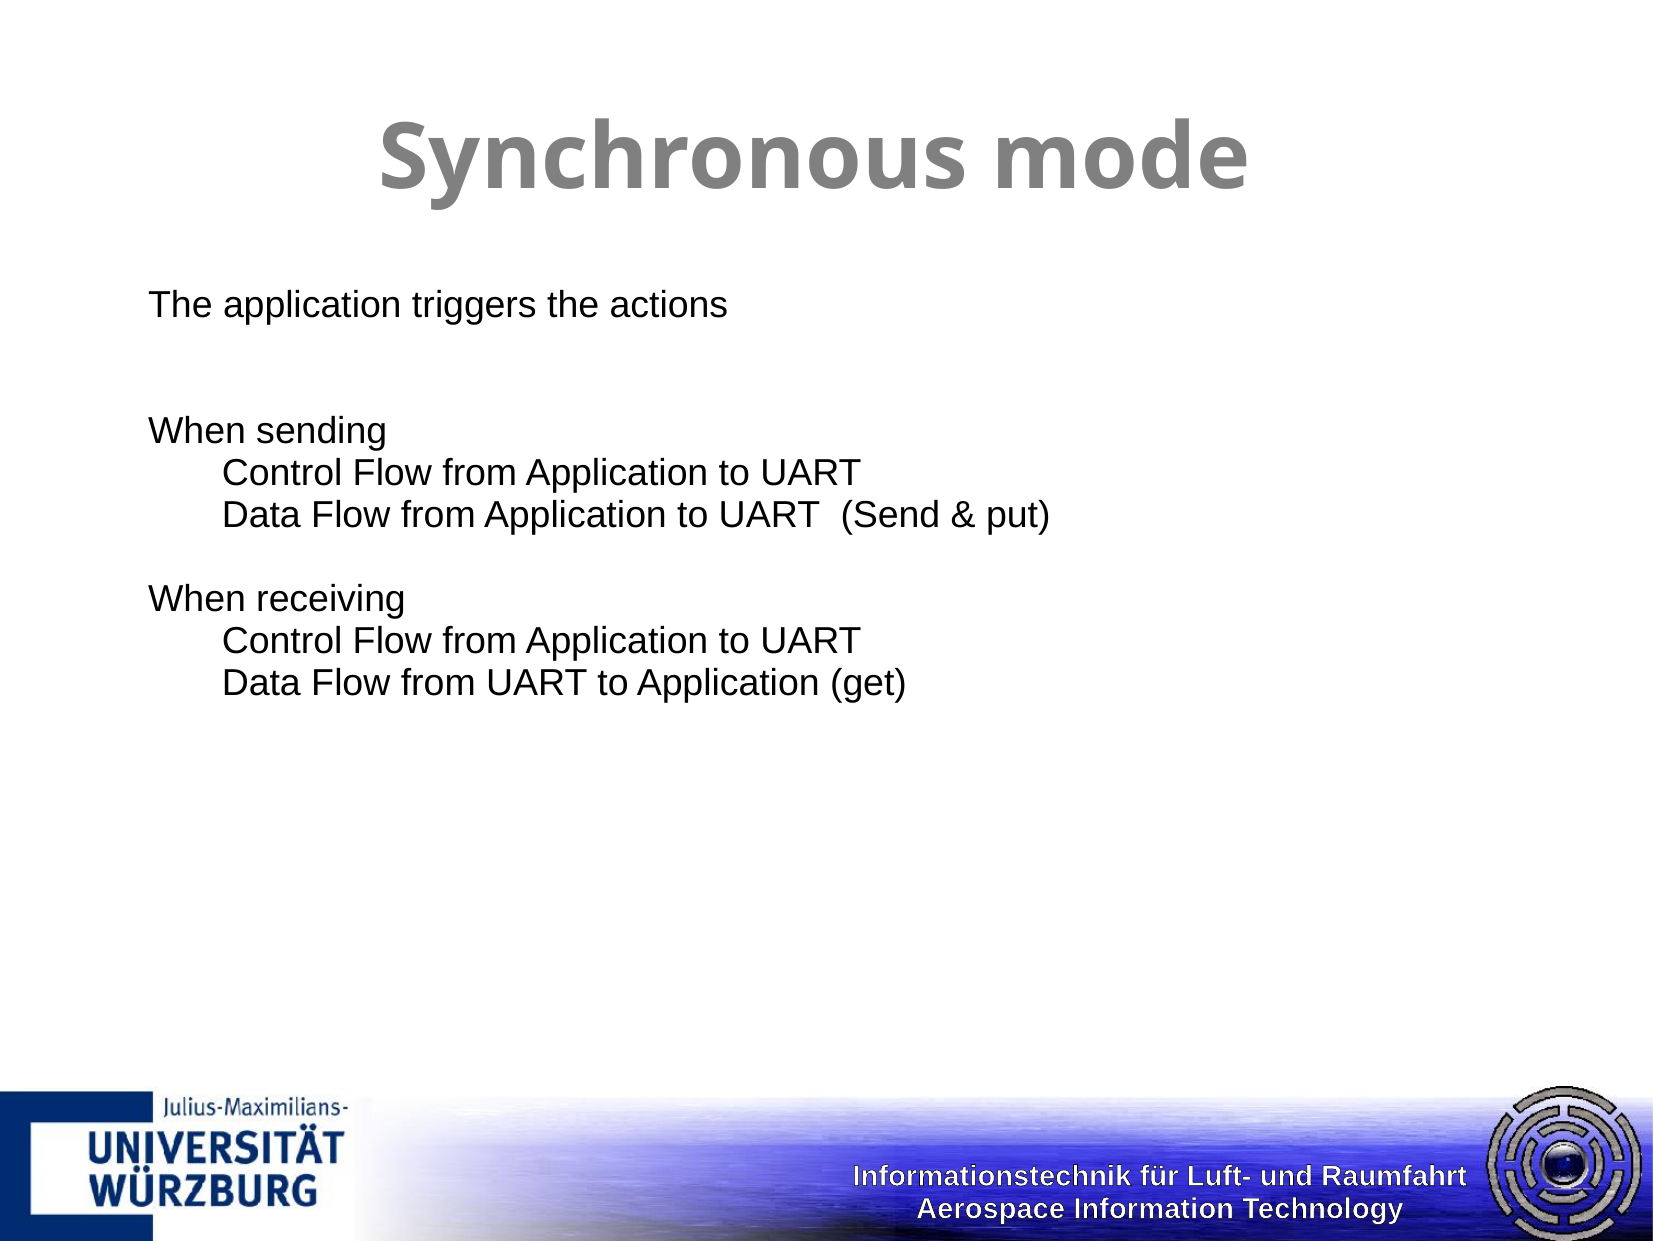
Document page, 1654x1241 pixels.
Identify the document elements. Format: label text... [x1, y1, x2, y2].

text_box The application triggers the actions When sending Control Flow from Application to UART Data Flow from Application to UART (Send & put) When receiving Control Flow from Application to UART Data Flow from UART to Application (get) [133, 275, 1289, 837]
title Synchronous mode [82, 49, 1571, 257]
picture [0, 1086, 1654, 1241]
